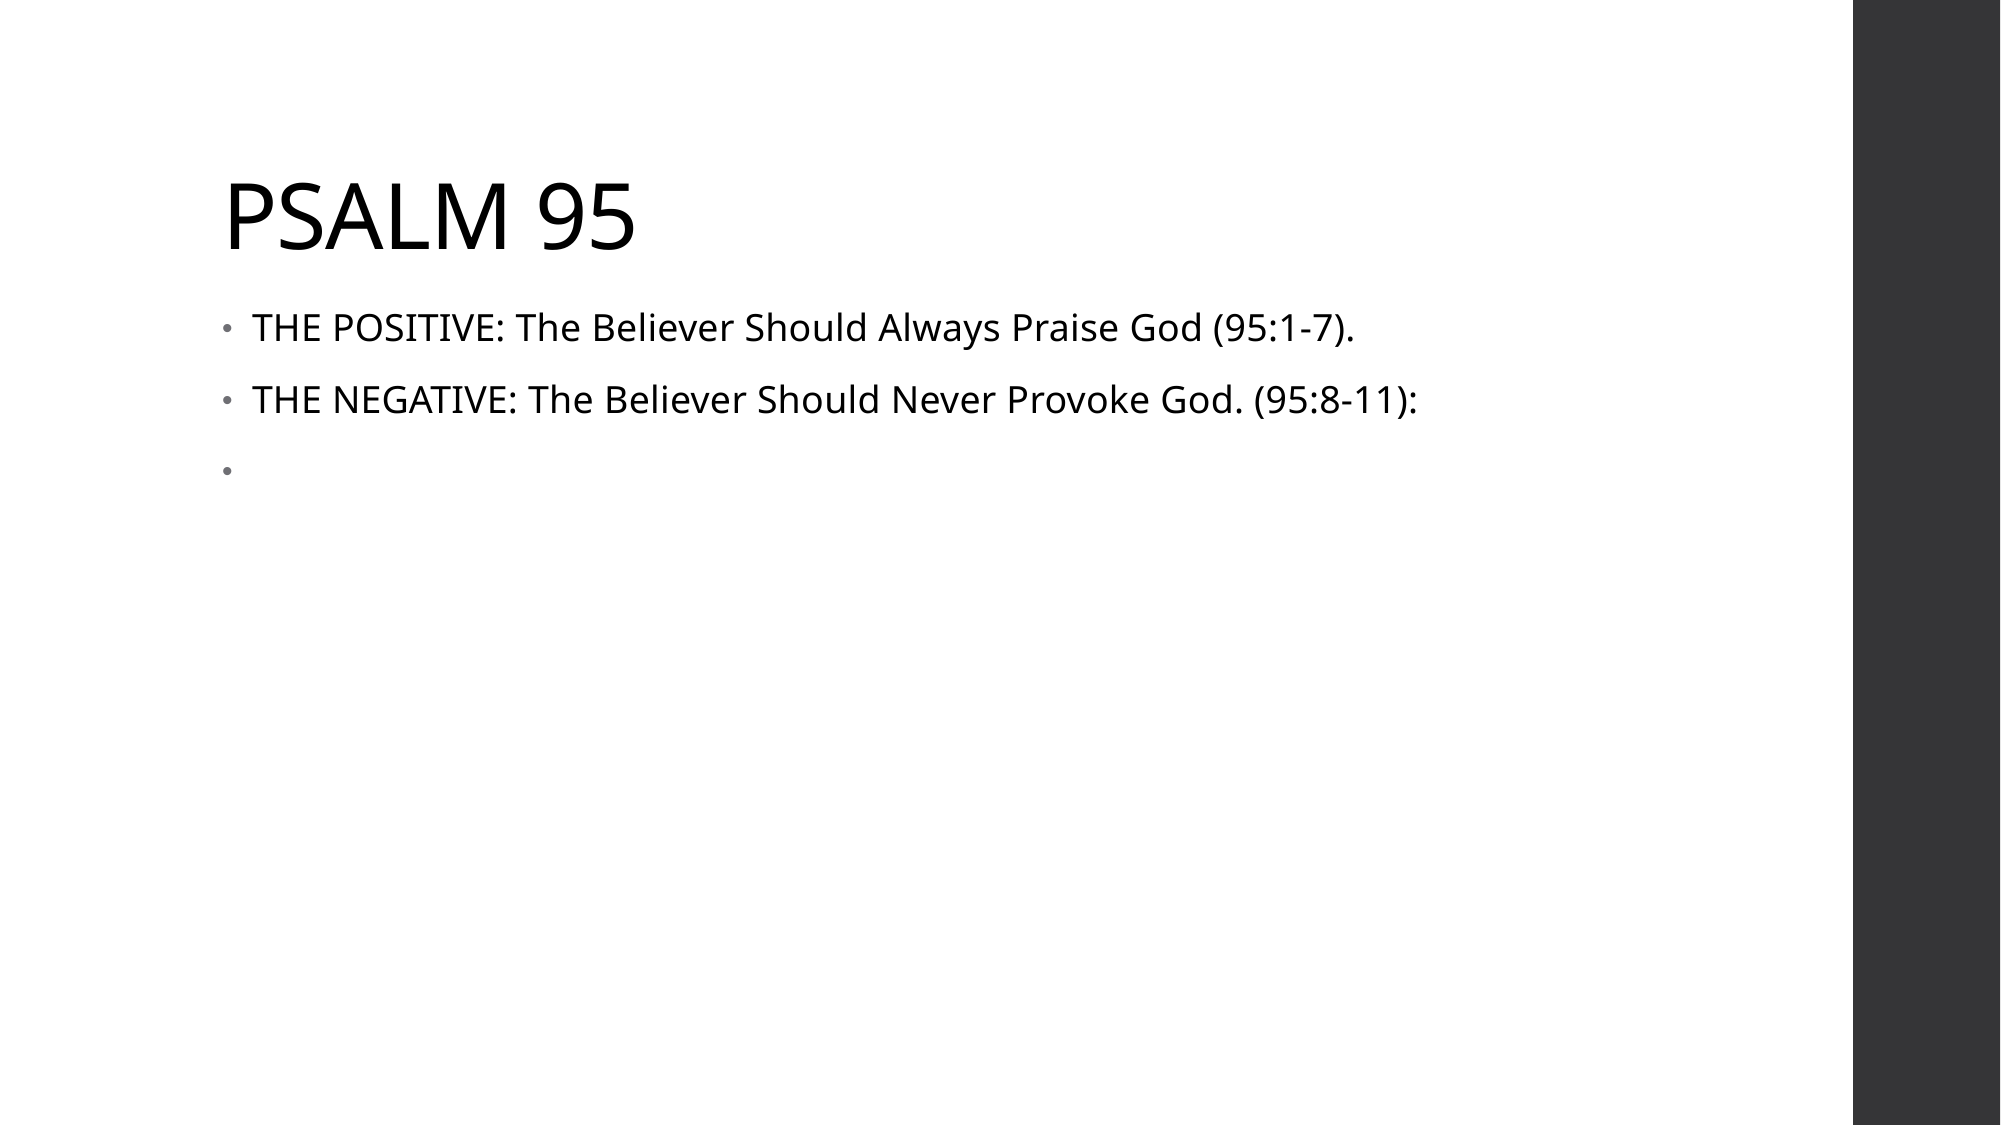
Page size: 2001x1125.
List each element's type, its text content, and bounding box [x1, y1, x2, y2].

list THE POSITIVE: The Believer Should Always Praise God (95:1-7). THE NEGATIVE: The Believer Should Never Provoke God. (95:8-11): [206, 299, 1617, 1014]
title PSALM 95 [206, 60, 1797, 278]
